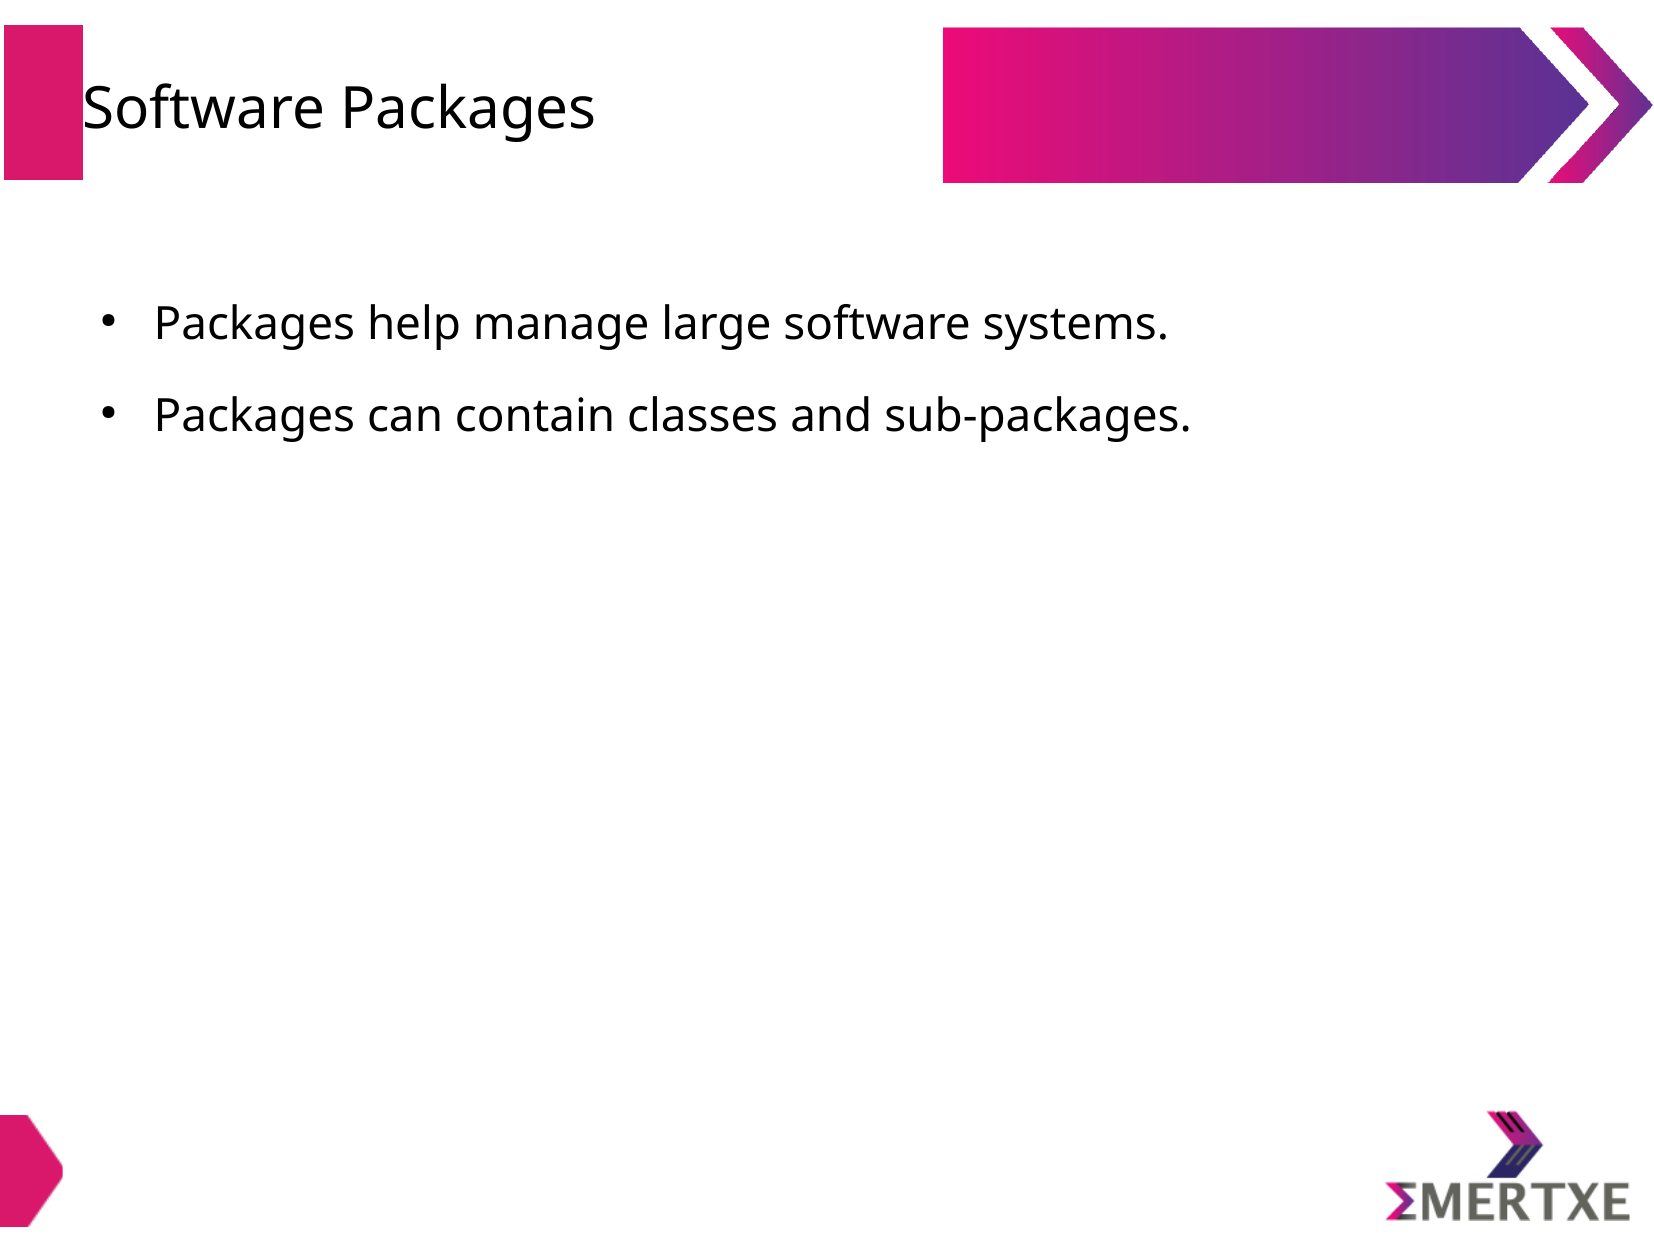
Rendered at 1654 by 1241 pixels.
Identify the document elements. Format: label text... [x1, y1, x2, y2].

picture [1571, 27, 1653, 183]
title Software Packages [82, 2, 1571, 210]
list Packages help manage large software systems. Packages can contain classes and sub-packages. [82, 290, 1571, 1010]
picture [1385, 1107, 1631, 1221]
